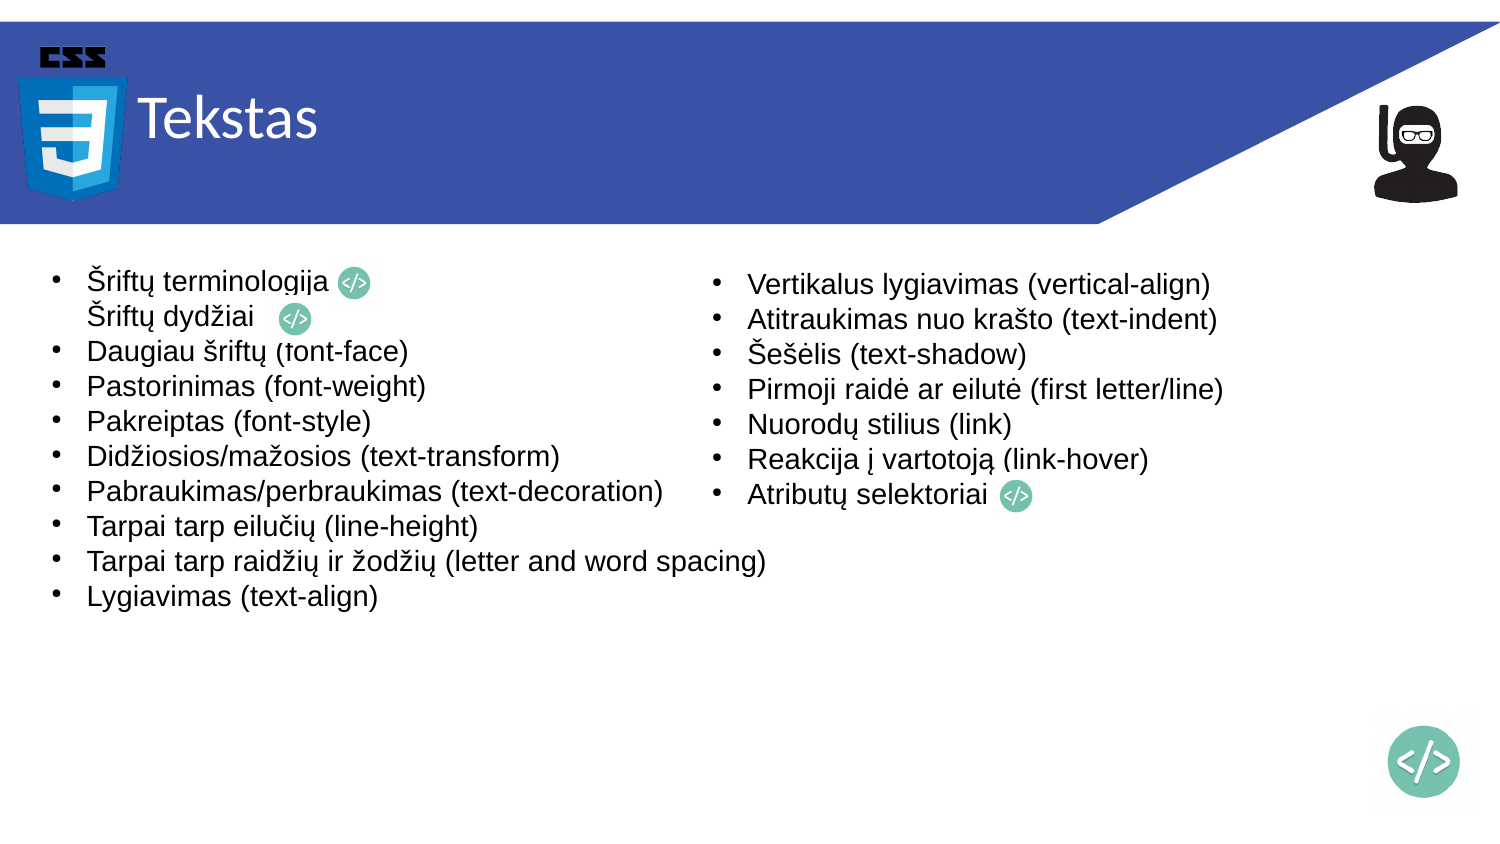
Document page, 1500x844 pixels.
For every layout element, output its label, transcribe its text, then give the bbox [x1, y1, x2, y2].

picture [271, 295, 319, 343]
picture [992, 472, 1040, 520]
text_box Šriftų terminologija Šriftų dydžiai Daugiau šriftų (font-face) Pastorinimas (font-weight) Pakreiptas (font-style) Didžiosios/mažosios (text-transform) Pabraukimas/perbraukimas (text-decoration) Tarpai tarp eilučių (line-height) Tarpai tarp raidžių ir žodžių (letter and word spacing) Lygiavimas (text-align) [36, 247, 1389, 789]
text_box [1404, 23, 1500, 72]
text_box Vertikalus lygiavimas (vertical-align) Atitraukimas nuo krašto (text-indent) Šešėlis (text-shadow) Pirmoji raidė ar eilutė (first letter/line) Nuorodų stilius (link) Reakcija į vartotoją (link-hover) Atributų selektoriai [696, 250, 1500, 792]
picture [1326, 167, 1500, 211]
title Tekstas [128, 72, 1500, 167]
picture [330, 259, 378, 308]
picture [17, 46, 128, 201]
picture [1370, 708, 1477, 815]
text_box [1096, 167, 1500, 227]
